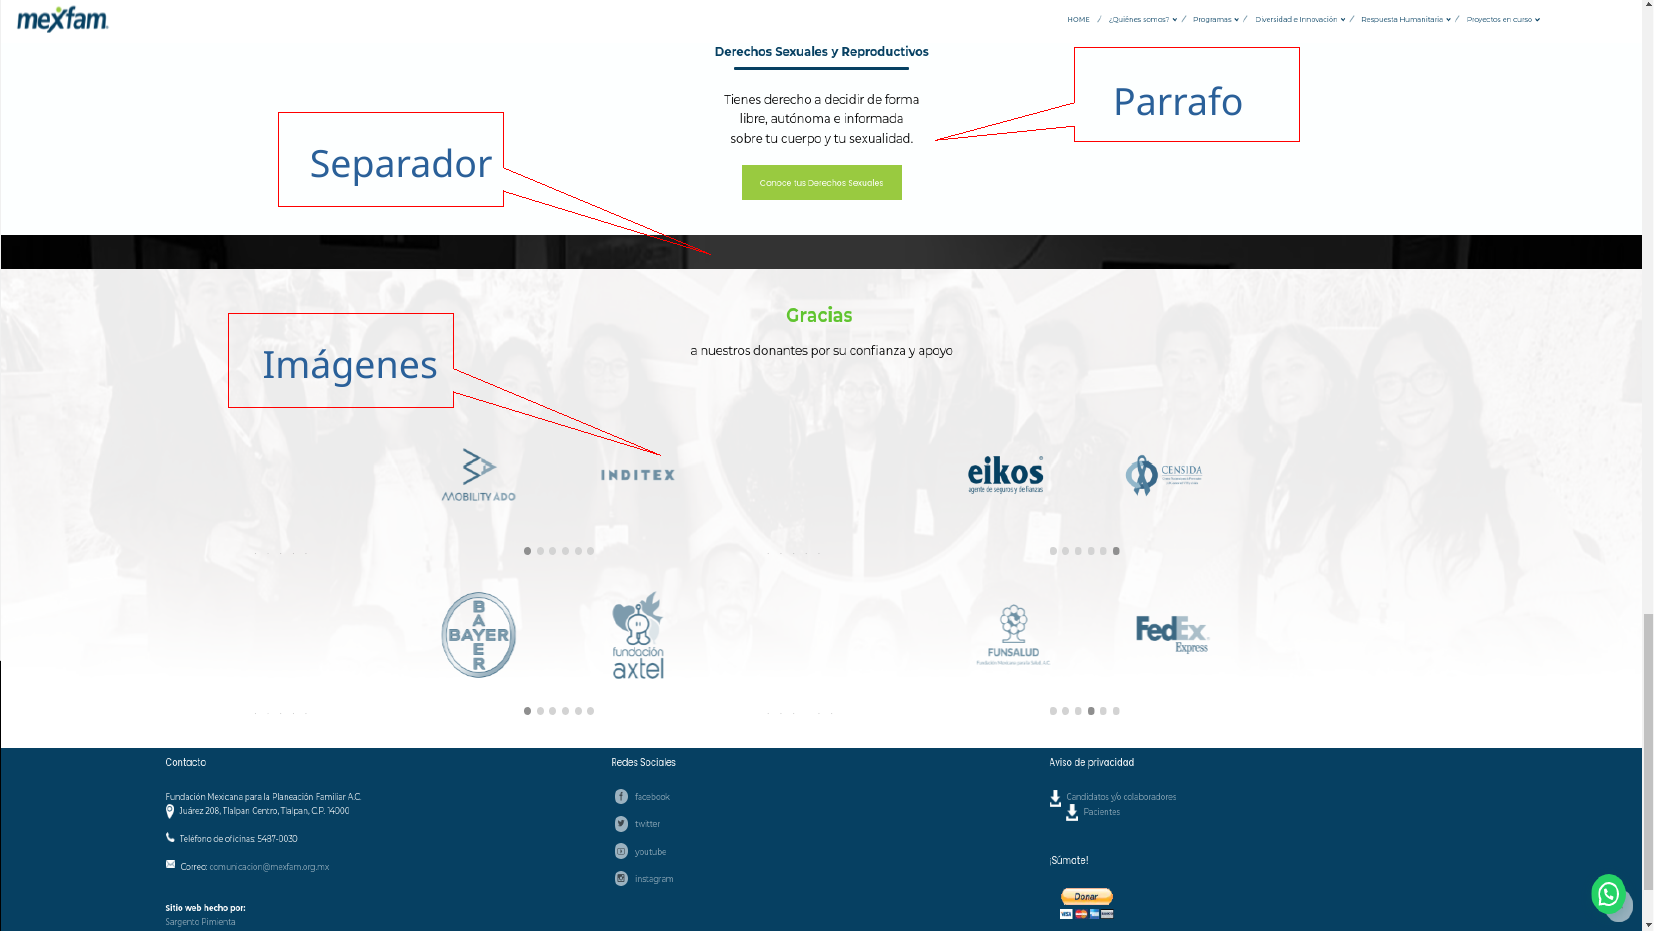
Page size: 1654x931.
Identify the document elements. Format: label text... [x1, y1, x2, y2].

text_box Separador [295, 129, 520, 201]
picture [0, 0, 1654, 931]
text_box Imágenes [248, 330, 473, 402]
text_box Parrafo [1098, 68, 1288, 130]
